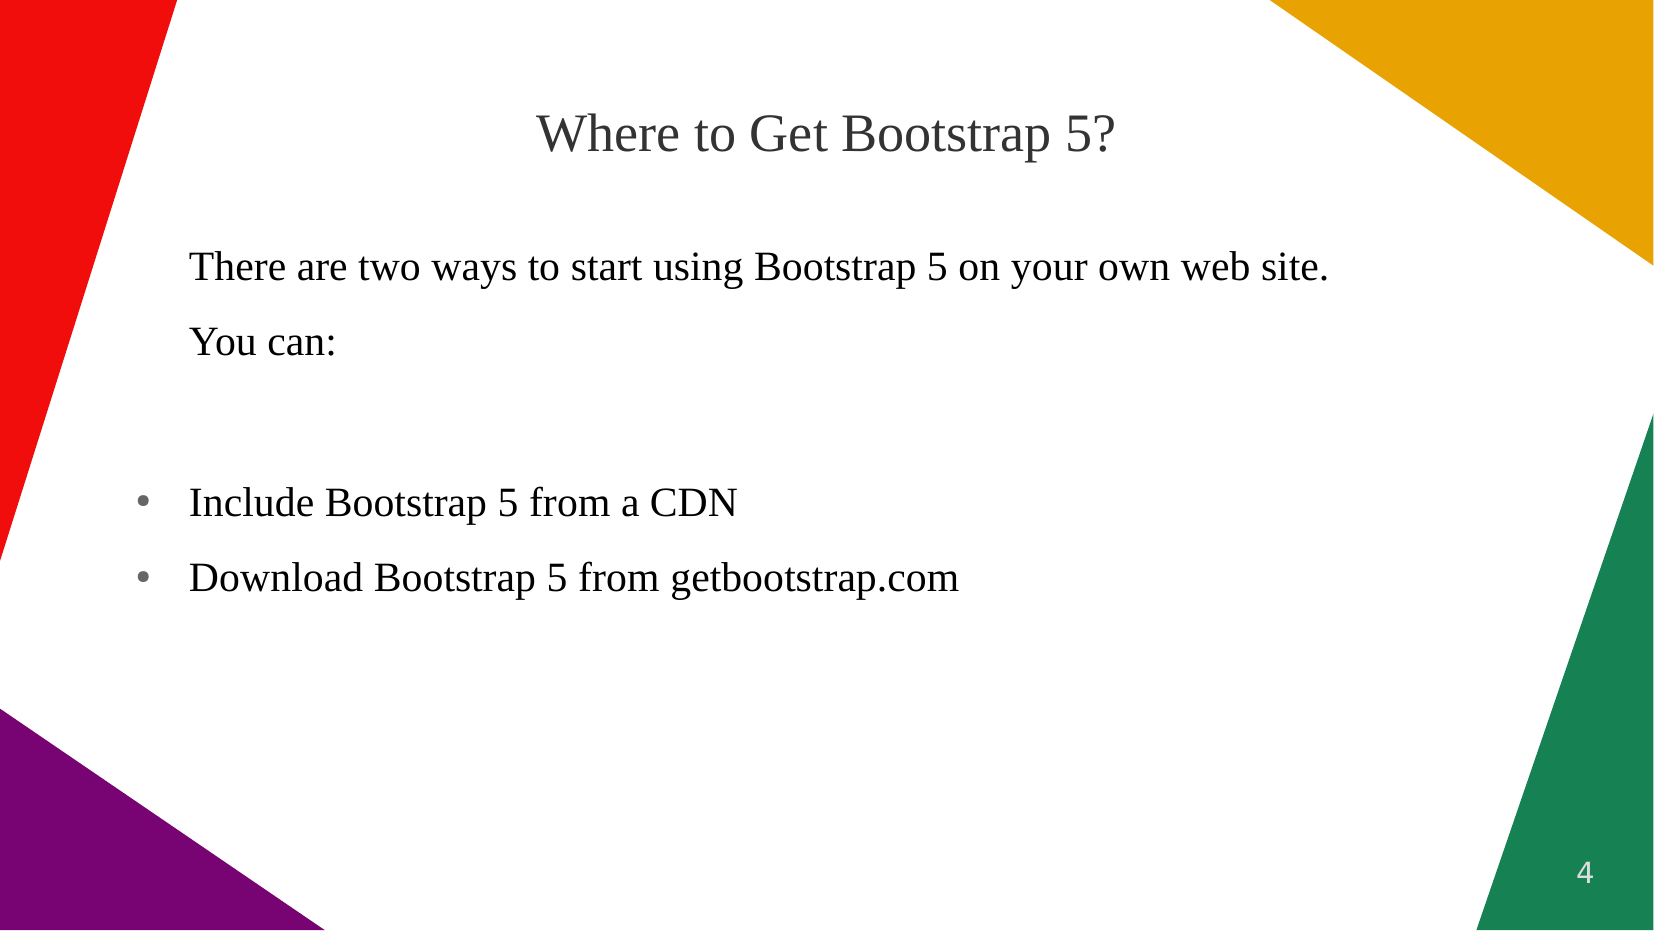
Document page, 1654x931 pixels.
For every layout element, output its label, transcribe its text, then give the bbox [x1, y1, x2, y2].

list There are two ways to start using Bootstrap 5 on your own web site. You can: Include Bootstrap 5 from a CDN Download Bootstrap 5 from getbootstrap.com [118, 236, 1536, 827]
title Where to Get Bootstrap 5? [118, 59, 1536, 207]
